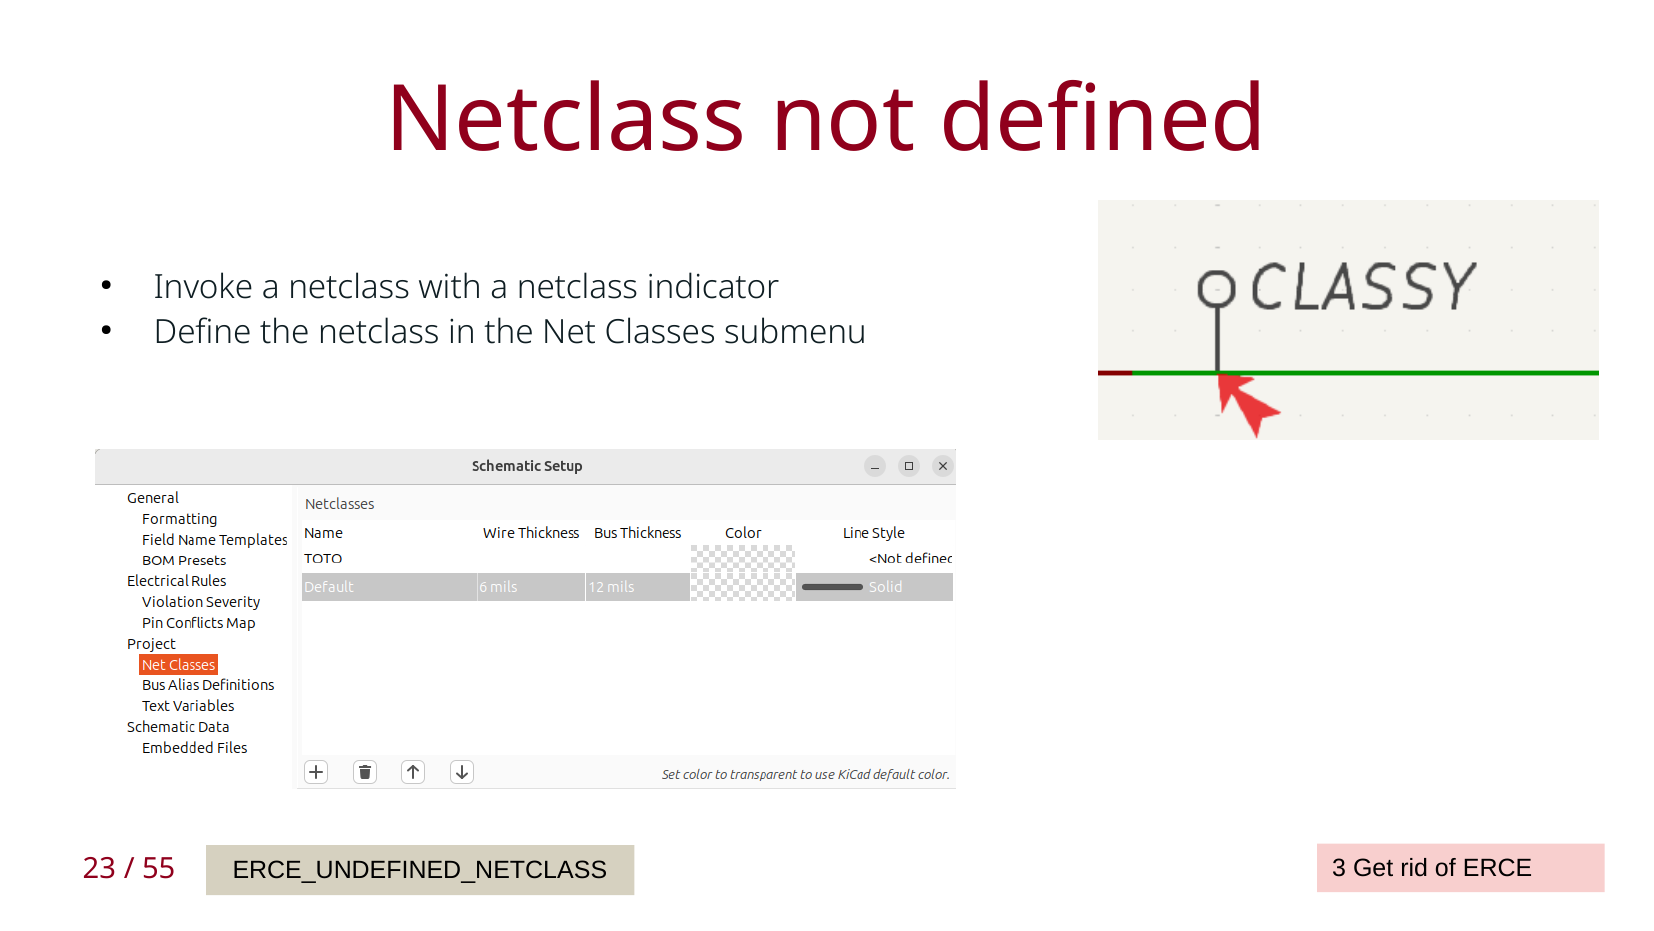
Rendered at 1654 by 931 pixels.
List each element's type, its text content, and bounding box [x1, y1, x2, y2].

picture [1098, 200, 1599, 440]
text_box ERCE_UNDEFINED_NETCLASS [206, 845, 635, 896]
list Invoke a netclass with a netclass indicator Define the netclass in the Net Classes submenu [82, 217, 1571, 758]
text_box 3 Get rid of ERCE [1317, 843, 1605, 893]
title Netclass not defined [82, 37, 1571, 193]
picture [95, 449, 956, 789]
